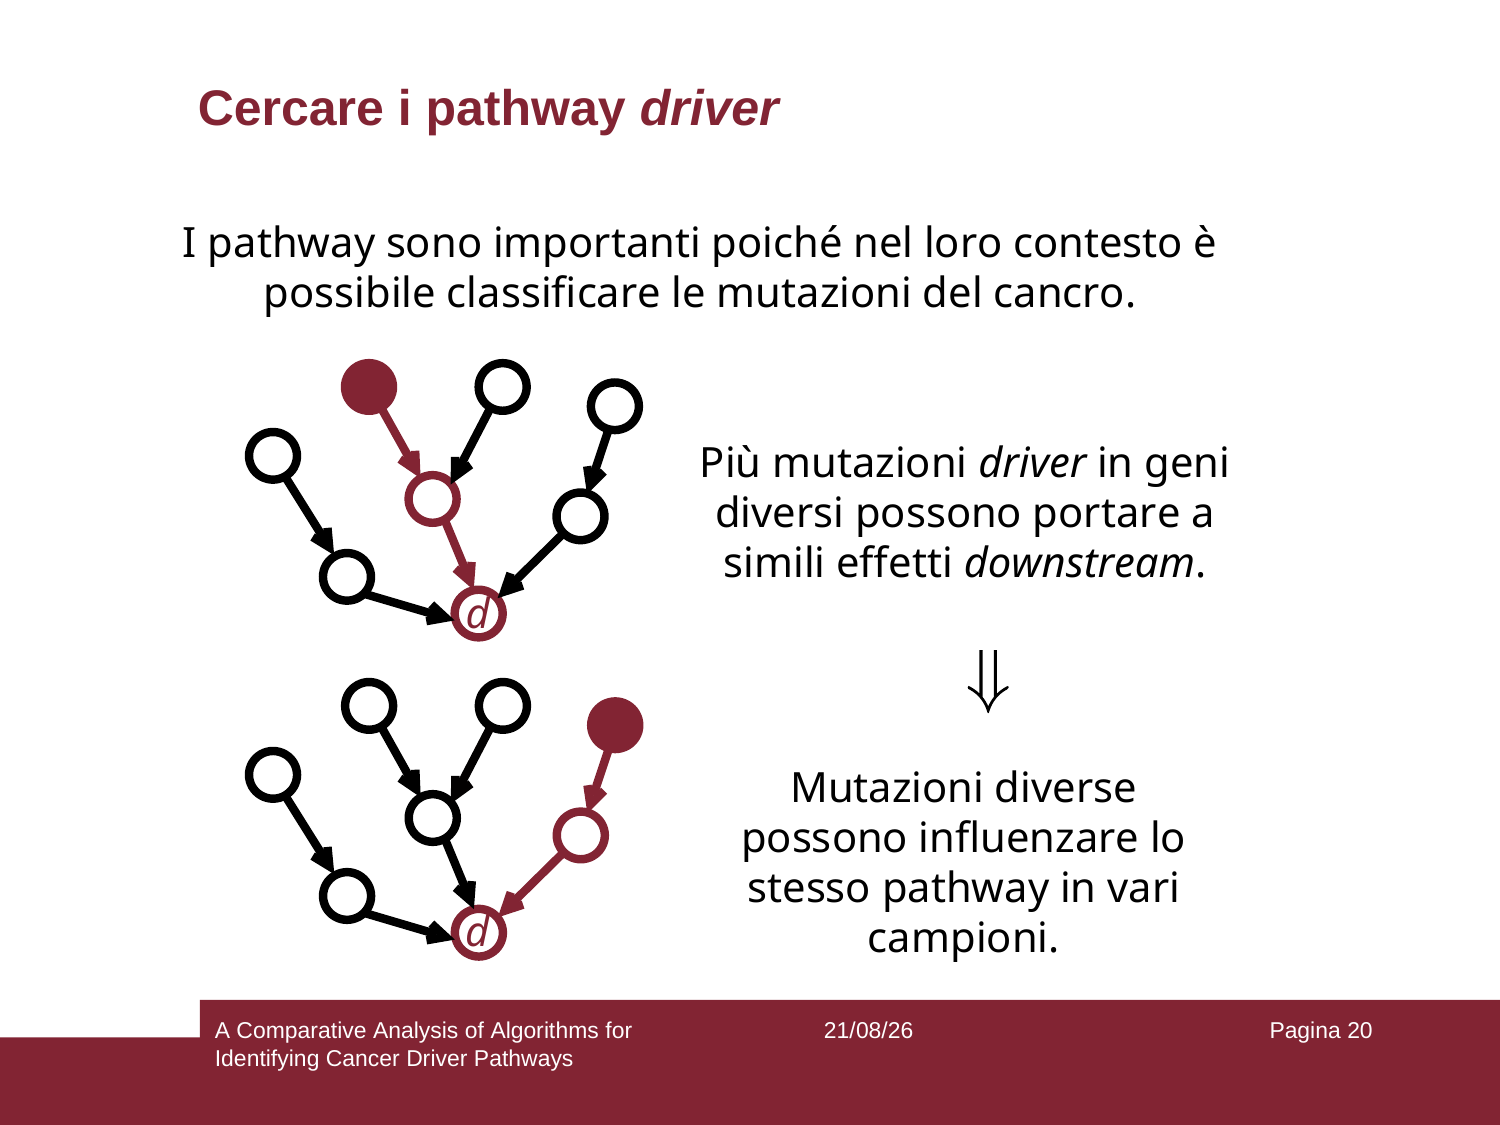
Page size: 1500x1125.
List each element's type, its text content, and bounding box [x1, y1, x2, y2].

text_box d [450, 578, 508, 644]
text_box [345, 364, 394, 412]
text_box I pathway sono importanti poiché nel loro contesto è possibile classificare le mutazioni del cancro. [168, 208, 1380, 374]
text_box [591, 701, 639, 750]
text_box Mutazioni diverse possono influenzare lo stesso pathway in vari campioni. [726, 753, 1248, 919]
picture [967, 650, 1009, 714]
text_box Pagina <number> [1074, 1008, 1388, 1084]
text_box d [450, 897, 507, 963]
picture [238, 348, 650, 652]
picture [238, 667, 650, 972]
text_box A Comparative Analysis of Algorithms for Identifying Cancer Driver Pathways [199, 1008, 676, 1084]
text_box Più mutazioni driver in geni diversi possono portare a simili effetti downstream. [685, 428, 1291, 595]
text_box 22/10/24 [712, 1008, 1026, 1084]
title Cercare i pathway driver [183, 67, 1400, 150]
